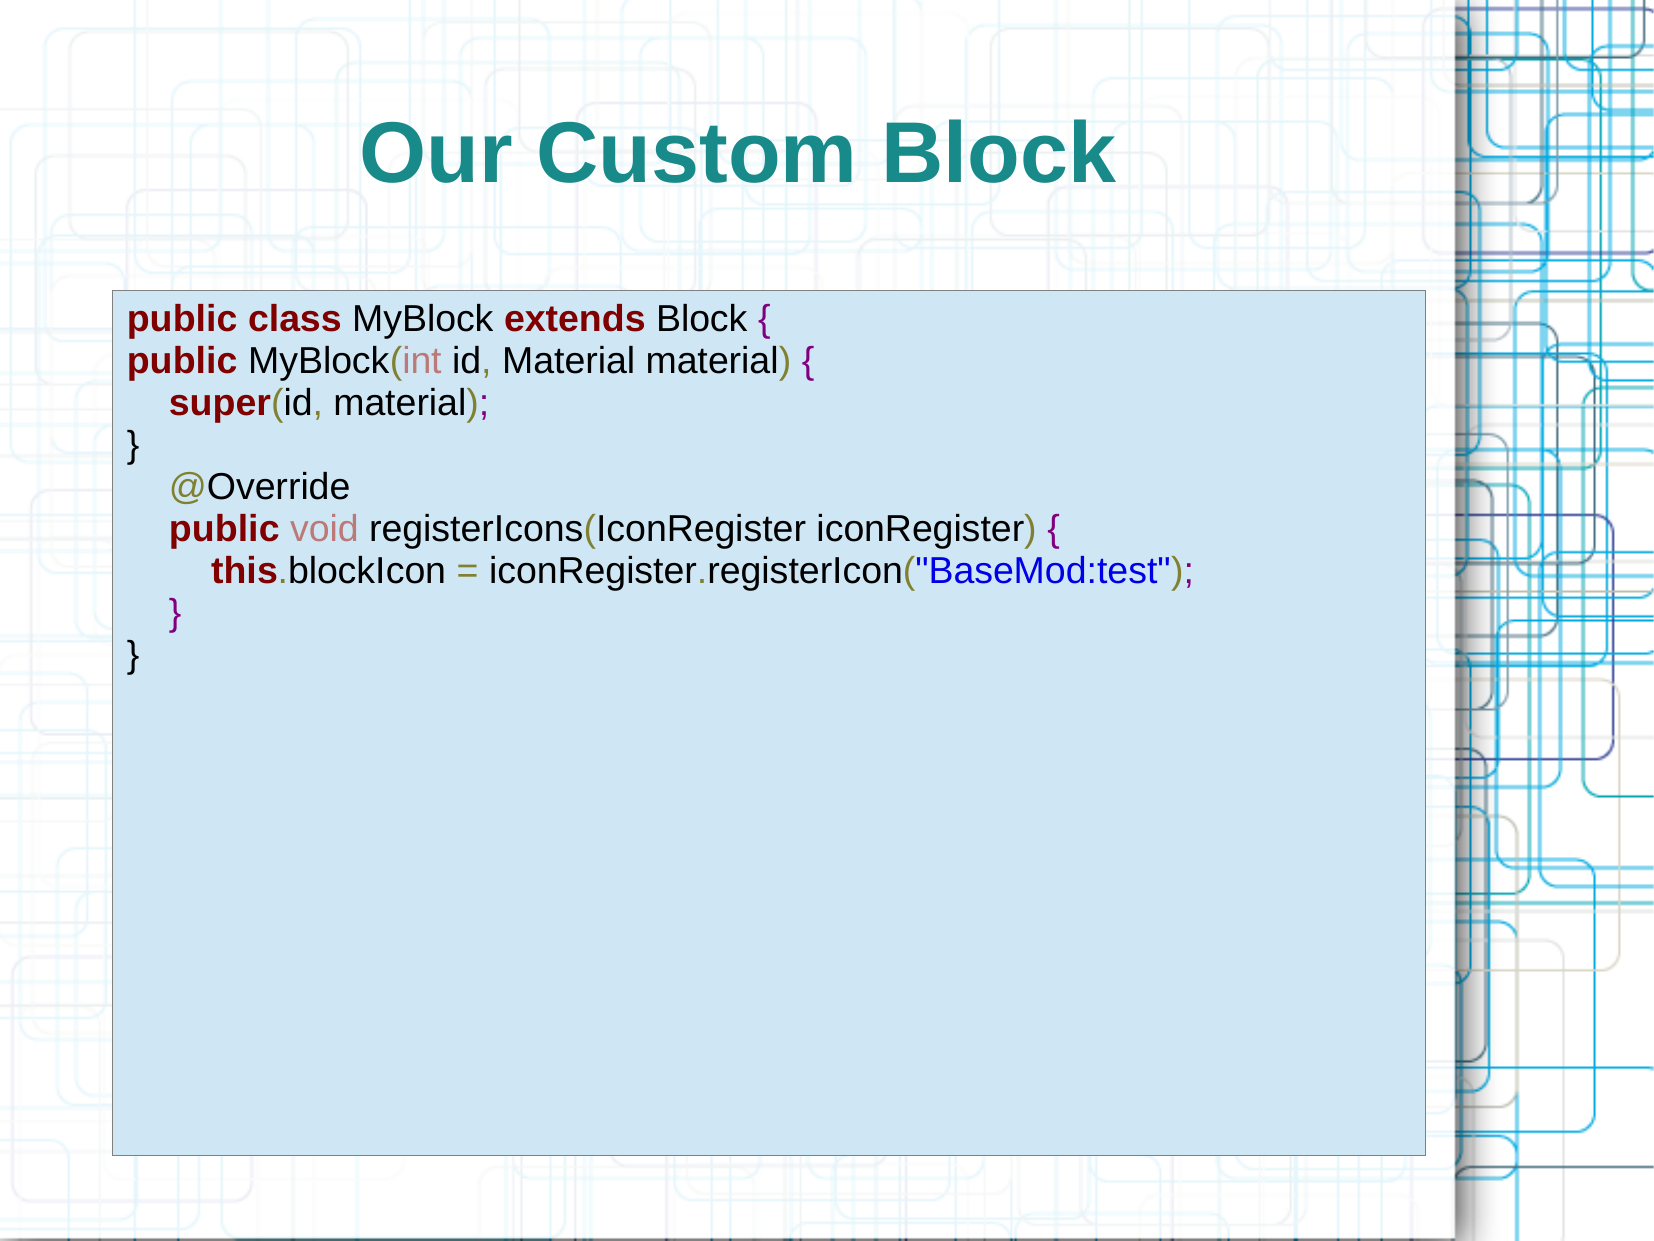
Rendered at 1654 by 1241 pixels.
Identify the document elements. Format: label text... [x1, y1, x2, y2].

title Our Custom Block [59, 49, 1418, 257]
picture [0, 0, 1654, 1241]
list public class MyBlock extends Block { public MyBlock(int id, Material material) { super(id, material); } @Override public void registerIcons(IconRegister iconRegister) { this.blockIcon = iconRegister.registerIcon("BaseMod:test"); } } [112, 290, 1426, 1156]
